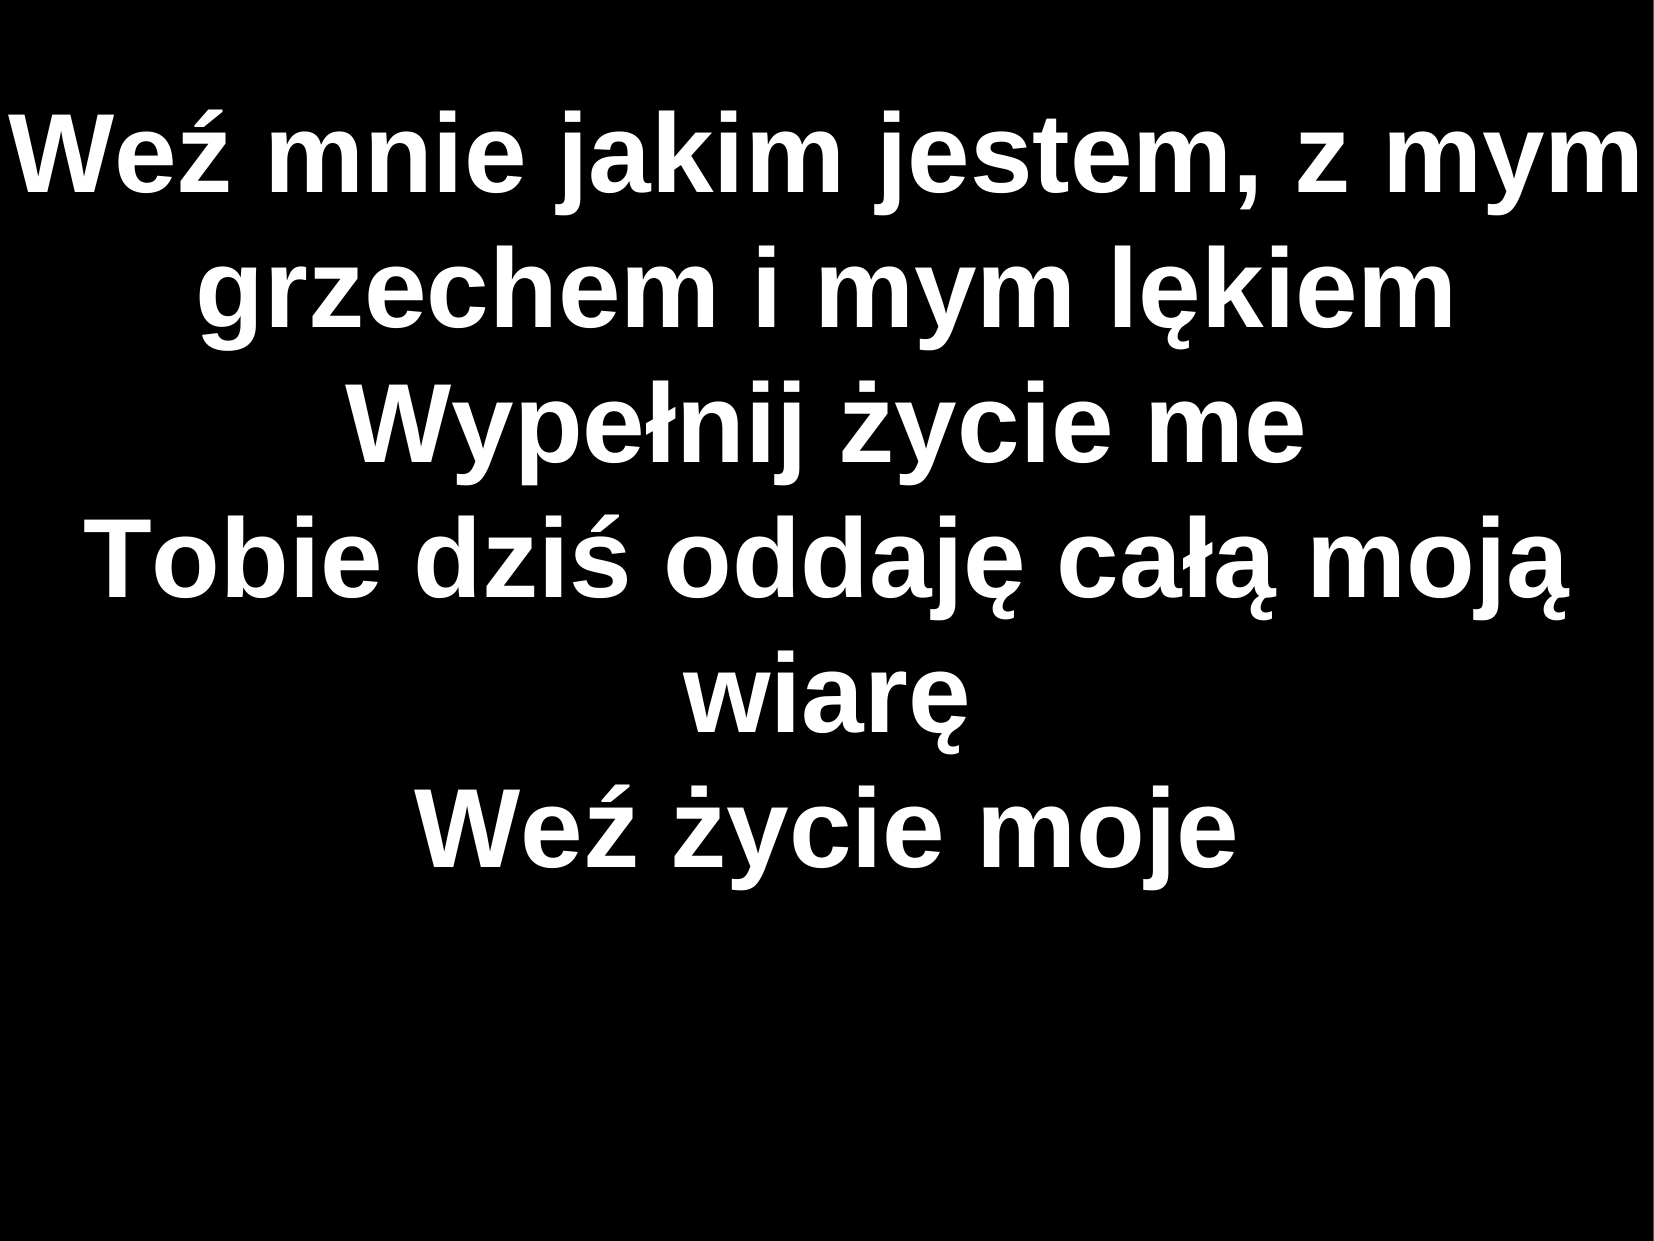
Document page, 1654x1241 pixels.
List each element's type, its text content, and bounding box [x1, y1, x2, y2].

title Weź mnie jakim jestem, z mym grzechem i mym lękiem Wypełnij życie me Tobie dziś oddaję całą moją wiarę Weź życie moje [0, 0, 1654, 1241]
